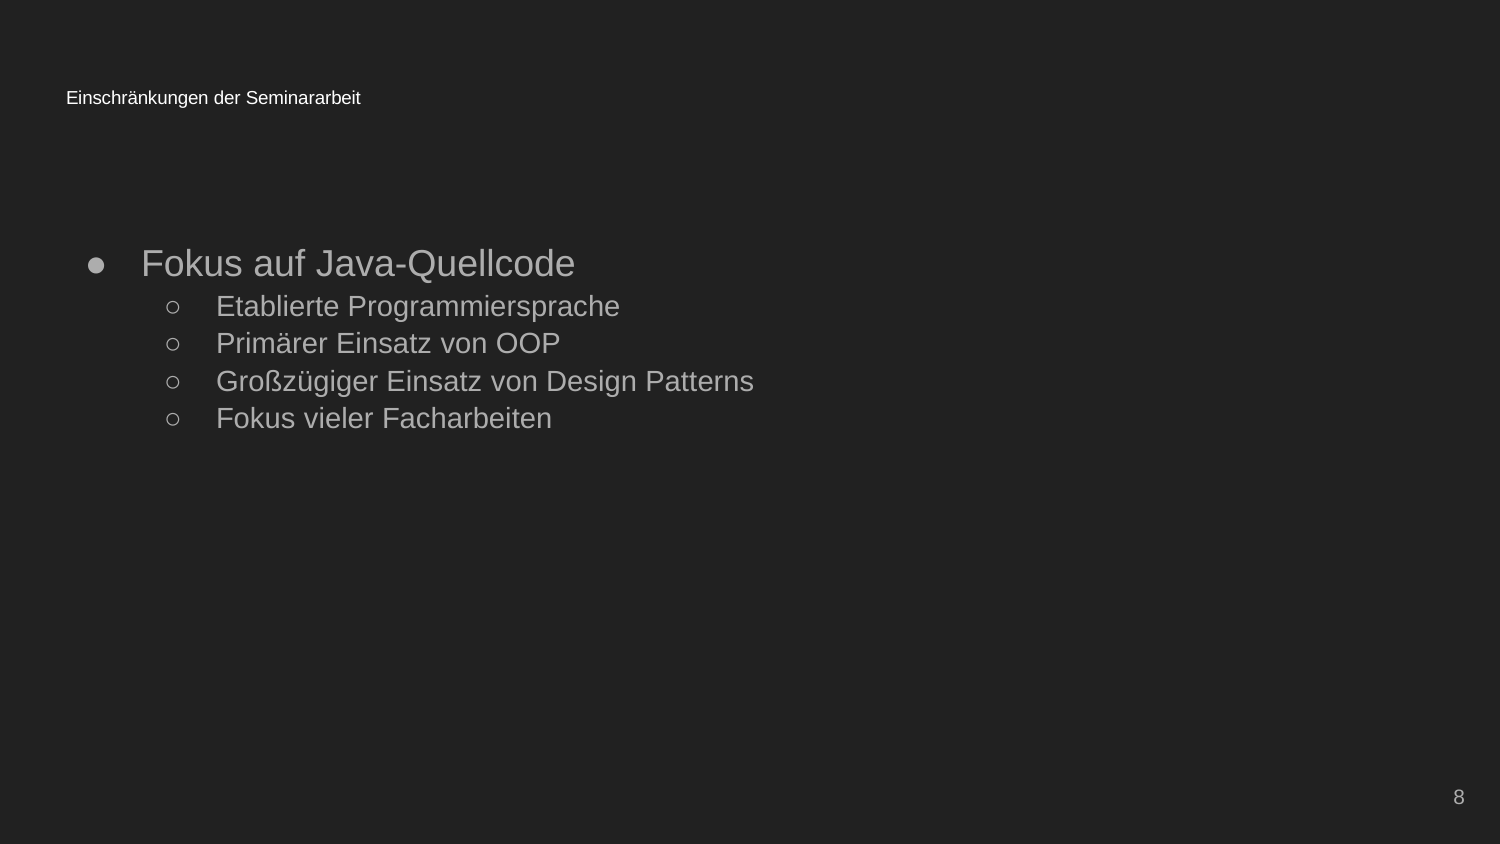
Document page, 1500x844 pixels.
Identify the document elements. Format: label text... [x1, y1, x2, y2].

slide_number <number> [1389, 764, 1480, 830]
title Einschränkungen der Seminararbeit [51, 72, 1449, 167]
list Fokus auf Java-Quellcode Etablierte Programmiersprache Primärer Einsatz von OOP Großzügiger Einsatz von Design Patterns Fokus vieler Facharbeiten [51, 221, 1449, 782]
